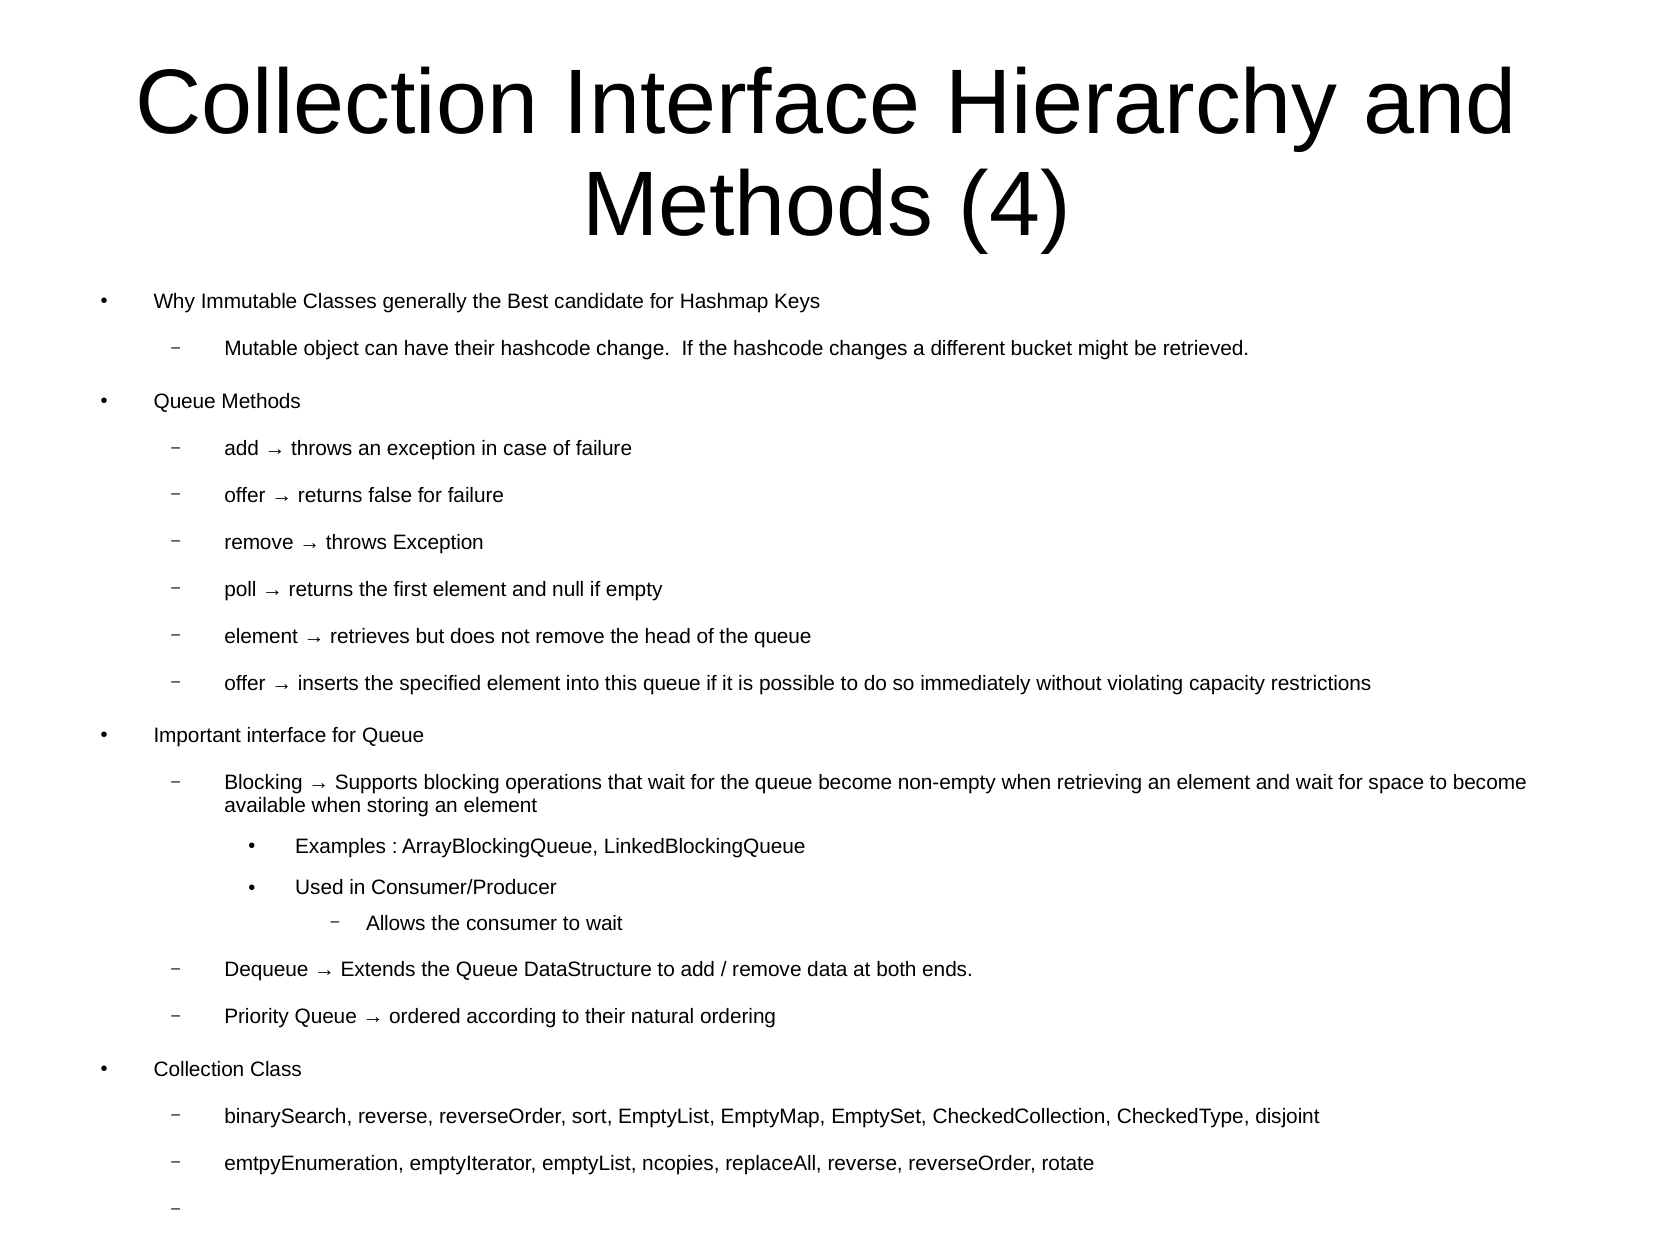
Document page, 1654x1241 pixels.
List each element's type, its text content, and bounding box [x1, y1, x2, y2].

title Collection Interface Hierarchy and Methods (4) [82, 49, 1571, 257]
list Why Immutable Classes generally the Best candidate for Hashmap Keys Mutable object can have their hashcode change. If the hashcode changes a different bucket might be retrieved. Queue Methods add → throws an exception in case of failure offer → returns false for failure remove → throws Exception poll → returns the first element and null if empty element → retrieves but does not remove the head of the queue offer → inserts the specified element into this queue if it is possible to do so immediately without violating capacity restrictions Important interface for Queue Blocking → Supports blocking operations that wait for the queue become non-empty when retrieving an element and wait for space to become available when storing an element Examples : ArrayBlockingQueue, LinkedBlockingQueue Used in Consumer/Producer Allows the consumer to wait Dequeue → Extends the Queue DataStructure to add / remove data at both ends. Priority Queue → ordered according to their natural ordering Collection Class binarySearch, reverse, reverseOrder, sort, EmptyList, EmptyMap, EmptySet, CheckedCollection, CheckedType, disjoint emtpyEnumeration, emptyIterator, emptyList, ncopies, replaceAll, reverse, reverseOrder, rotate [82, 290, 1571, 1216]
